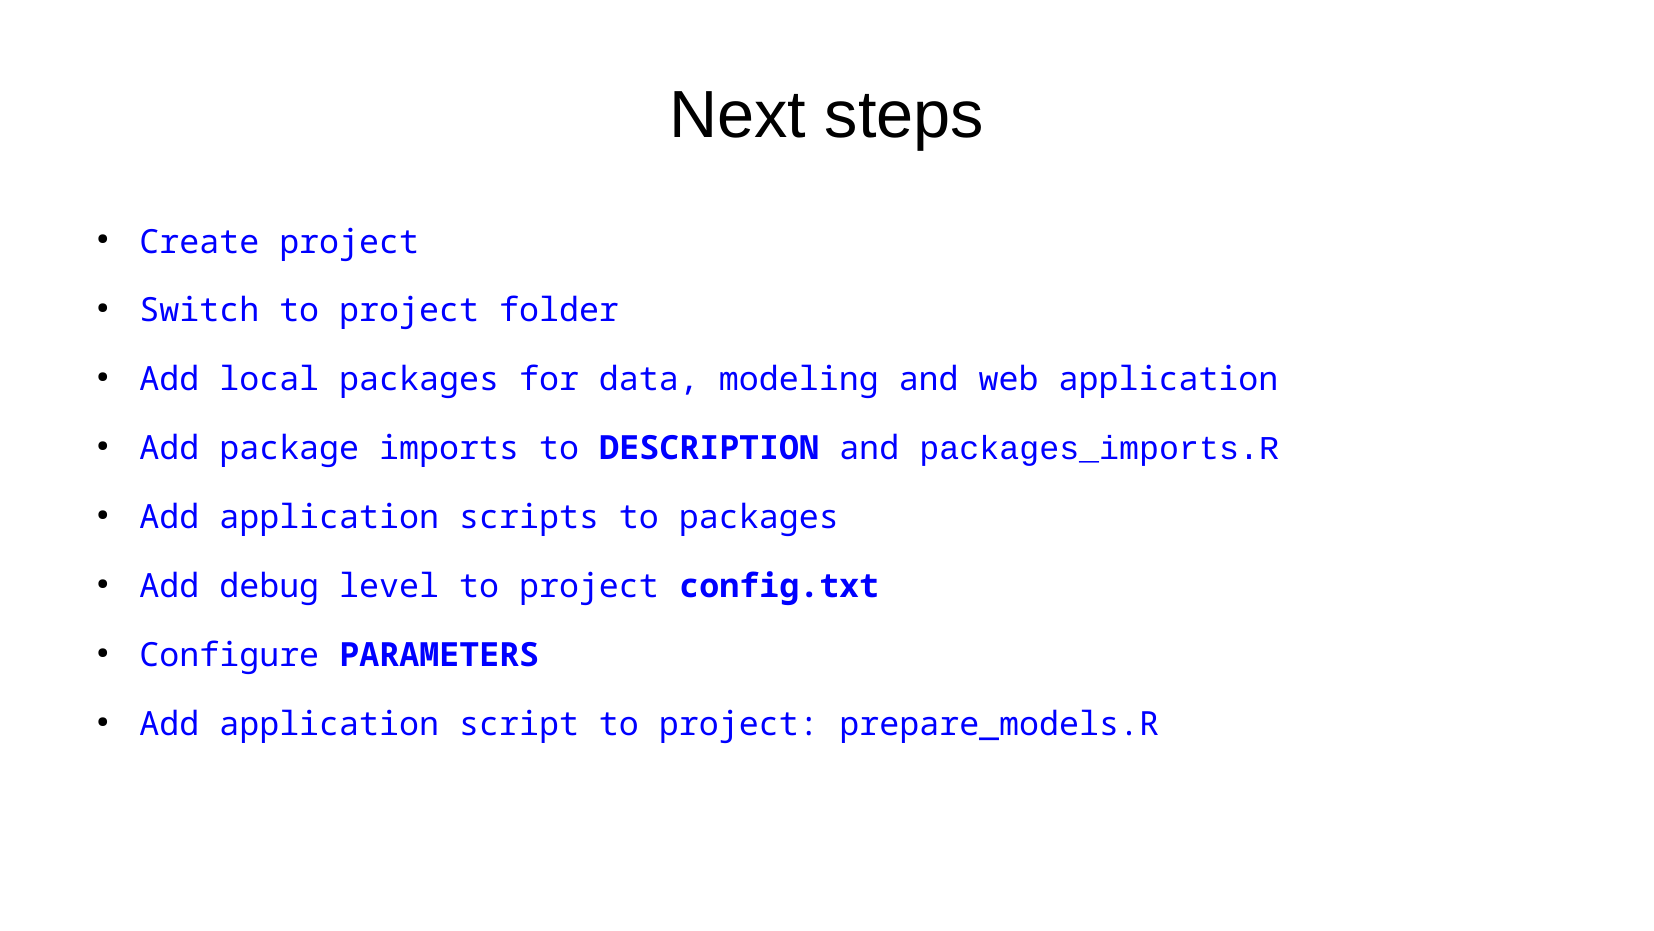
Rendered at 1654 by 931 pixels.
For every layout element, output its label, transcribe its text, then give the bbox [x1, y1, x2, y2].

list Create project Switch to project folder Add local packages for data, modeling and web application Add package imports to DESCRIPTION and packages_imports.R Add application scripts to packages Add debug level to project config.txt Configure PARAMETERS Add application script to project: prepare_models.R [82, 217, 1516, 751]
title Next steps [82, 37, 1571, 193]
